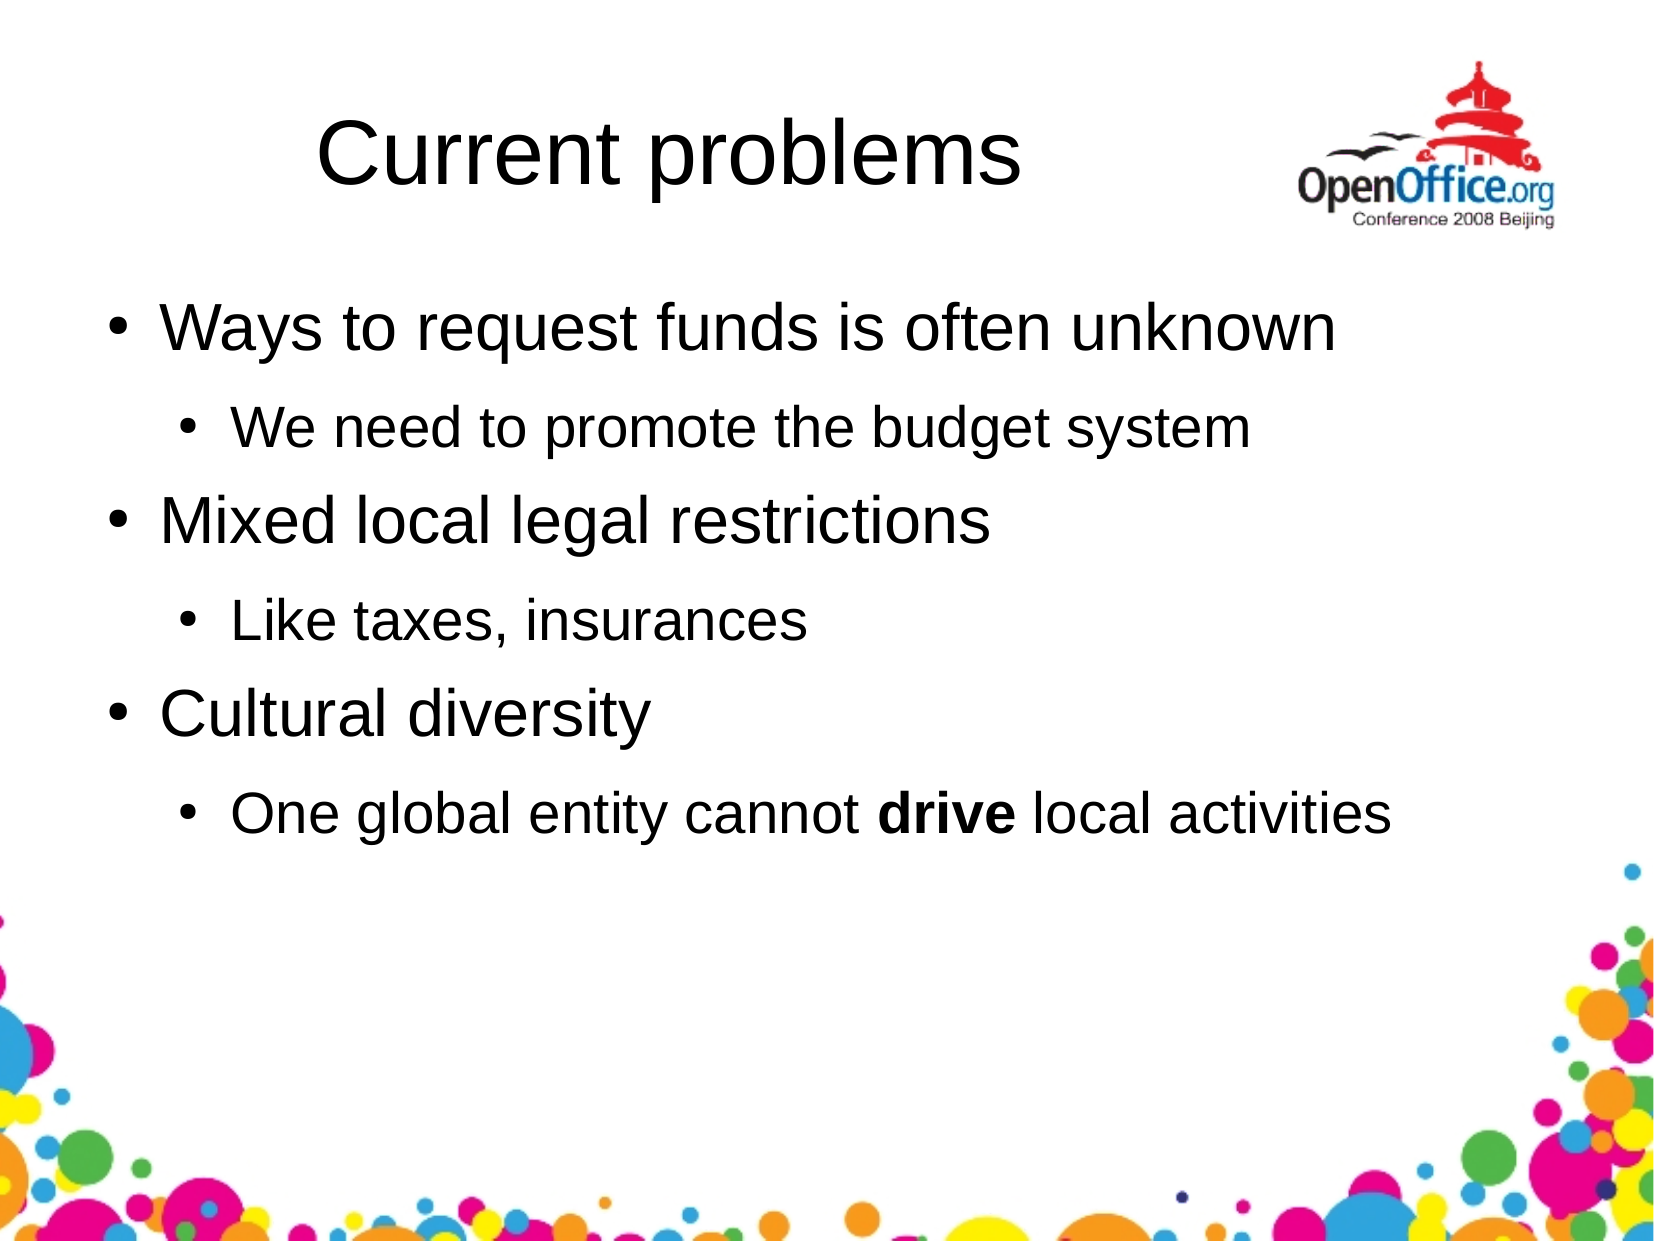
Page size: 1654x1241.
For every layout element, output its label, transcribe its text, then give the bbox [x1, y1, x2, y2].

picture [0, 810, 1654, 1241]
picture [1285, 51, 1569, 250]
title Current problems [82, 56, 1258, 250]
list Ways to request funds is often unknown We need to promote the budget system Mixed local legal restrictions Like taxes, insurances Cultural diversity One global entity cannot drive local activities [88, 290, 1577, 1094]
